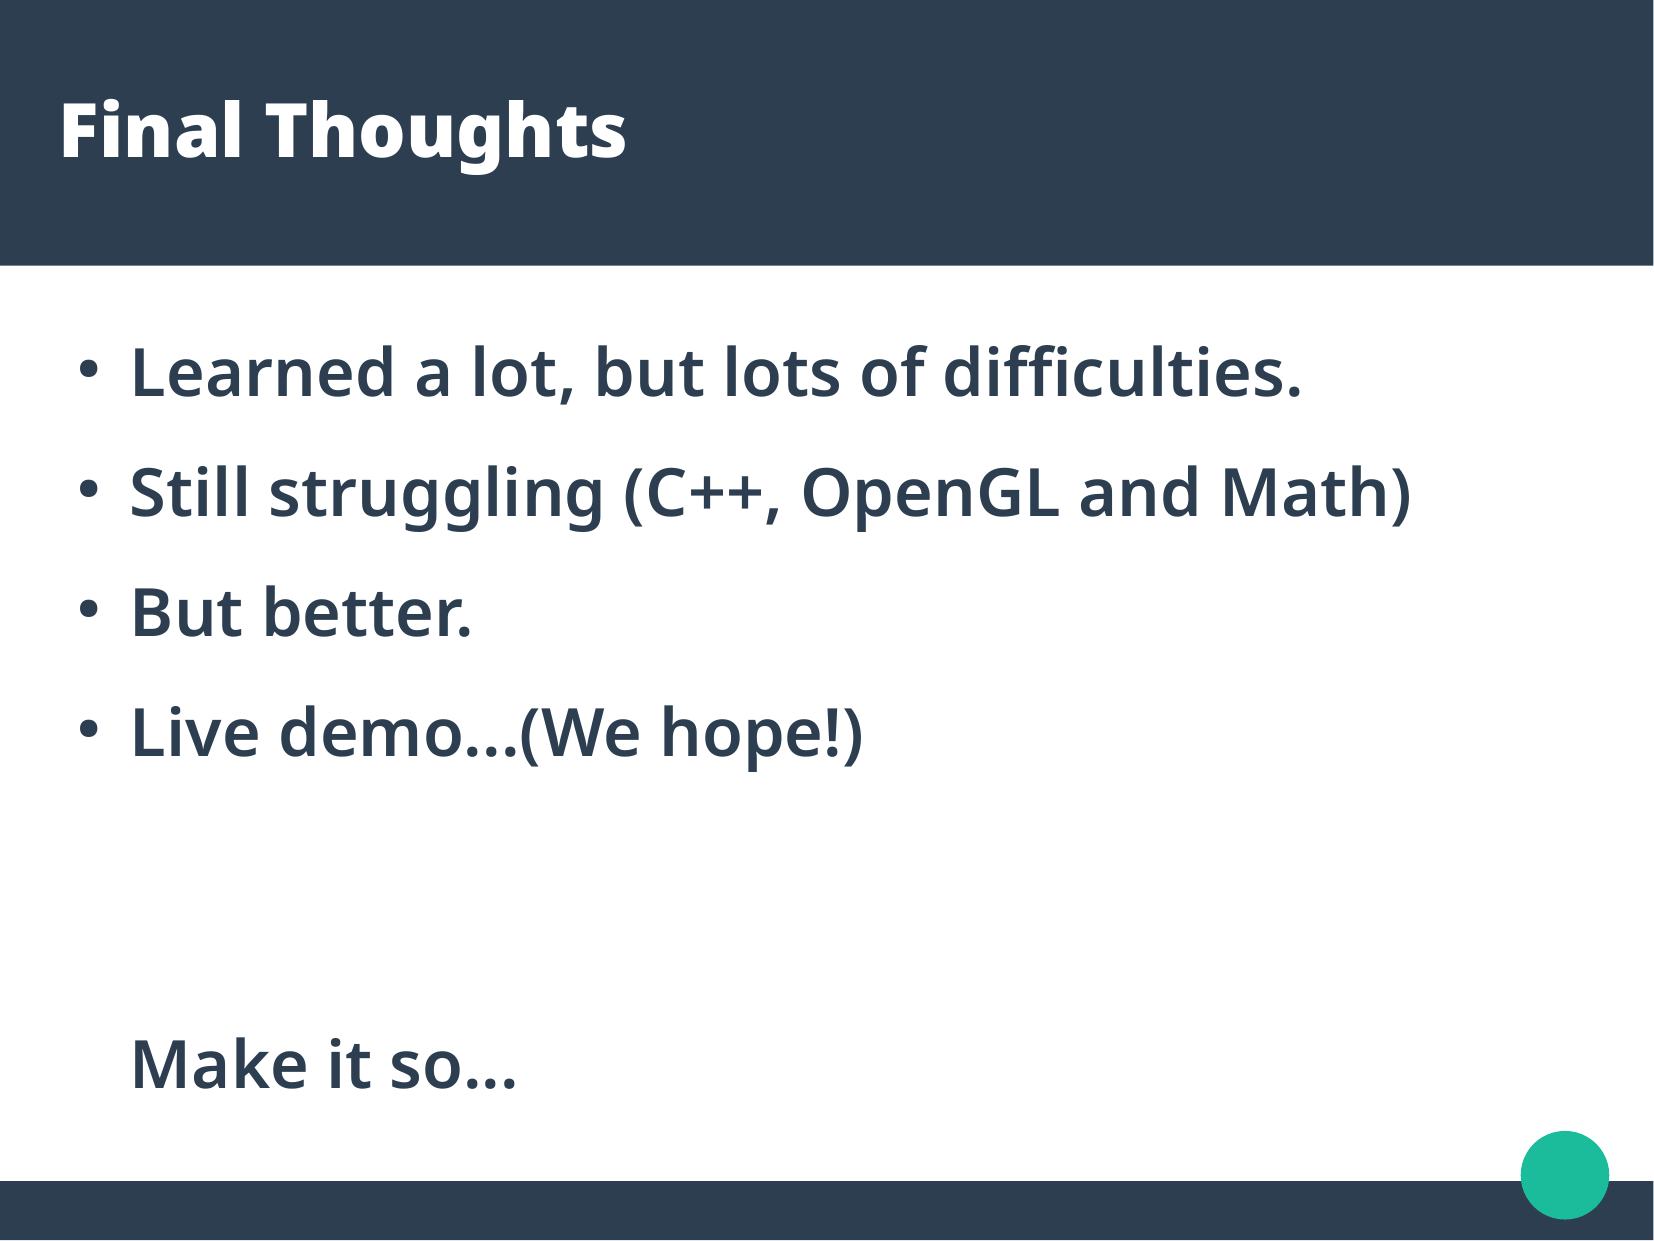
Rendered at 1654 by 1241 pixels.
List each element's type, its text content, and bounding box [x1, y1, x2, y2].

title Final Thoughts [59, 49, 1595, 207]
list Learned a lot, but lots of difficulties. Still struggling (C++, OpenGL and Math) But better. Live demo...(We hope!) Make it so... [59, 324, 1595, 1152]
